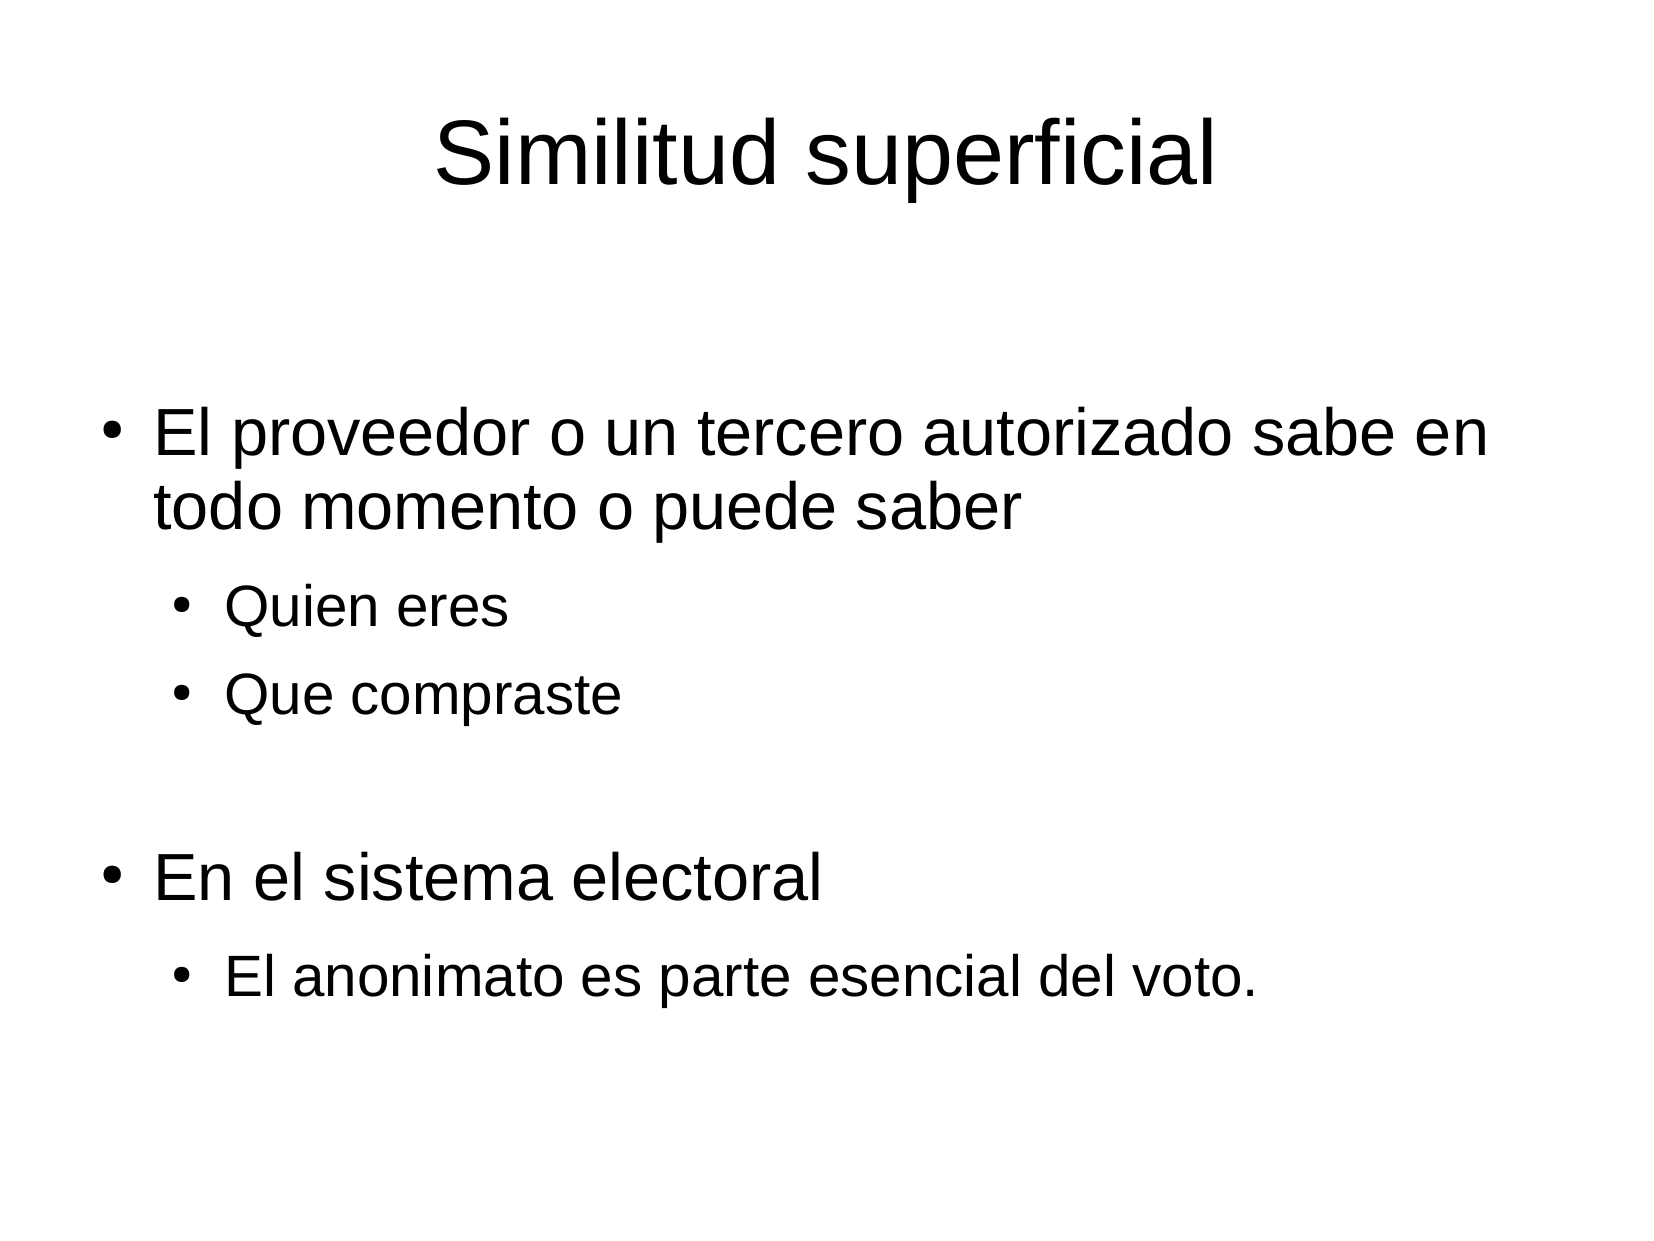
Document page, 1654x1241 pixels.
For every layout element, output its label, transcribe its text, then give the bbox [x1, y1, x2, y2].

title Similitud superficial [82, 49, 1571, 257]
list El proveedor o un tercero autorizado sabe en todo momento o puede saber Quien eres Que compraste En el sistema electoral El anonimato es parte esencial del voto. [82, 290, 1571, 1109]
